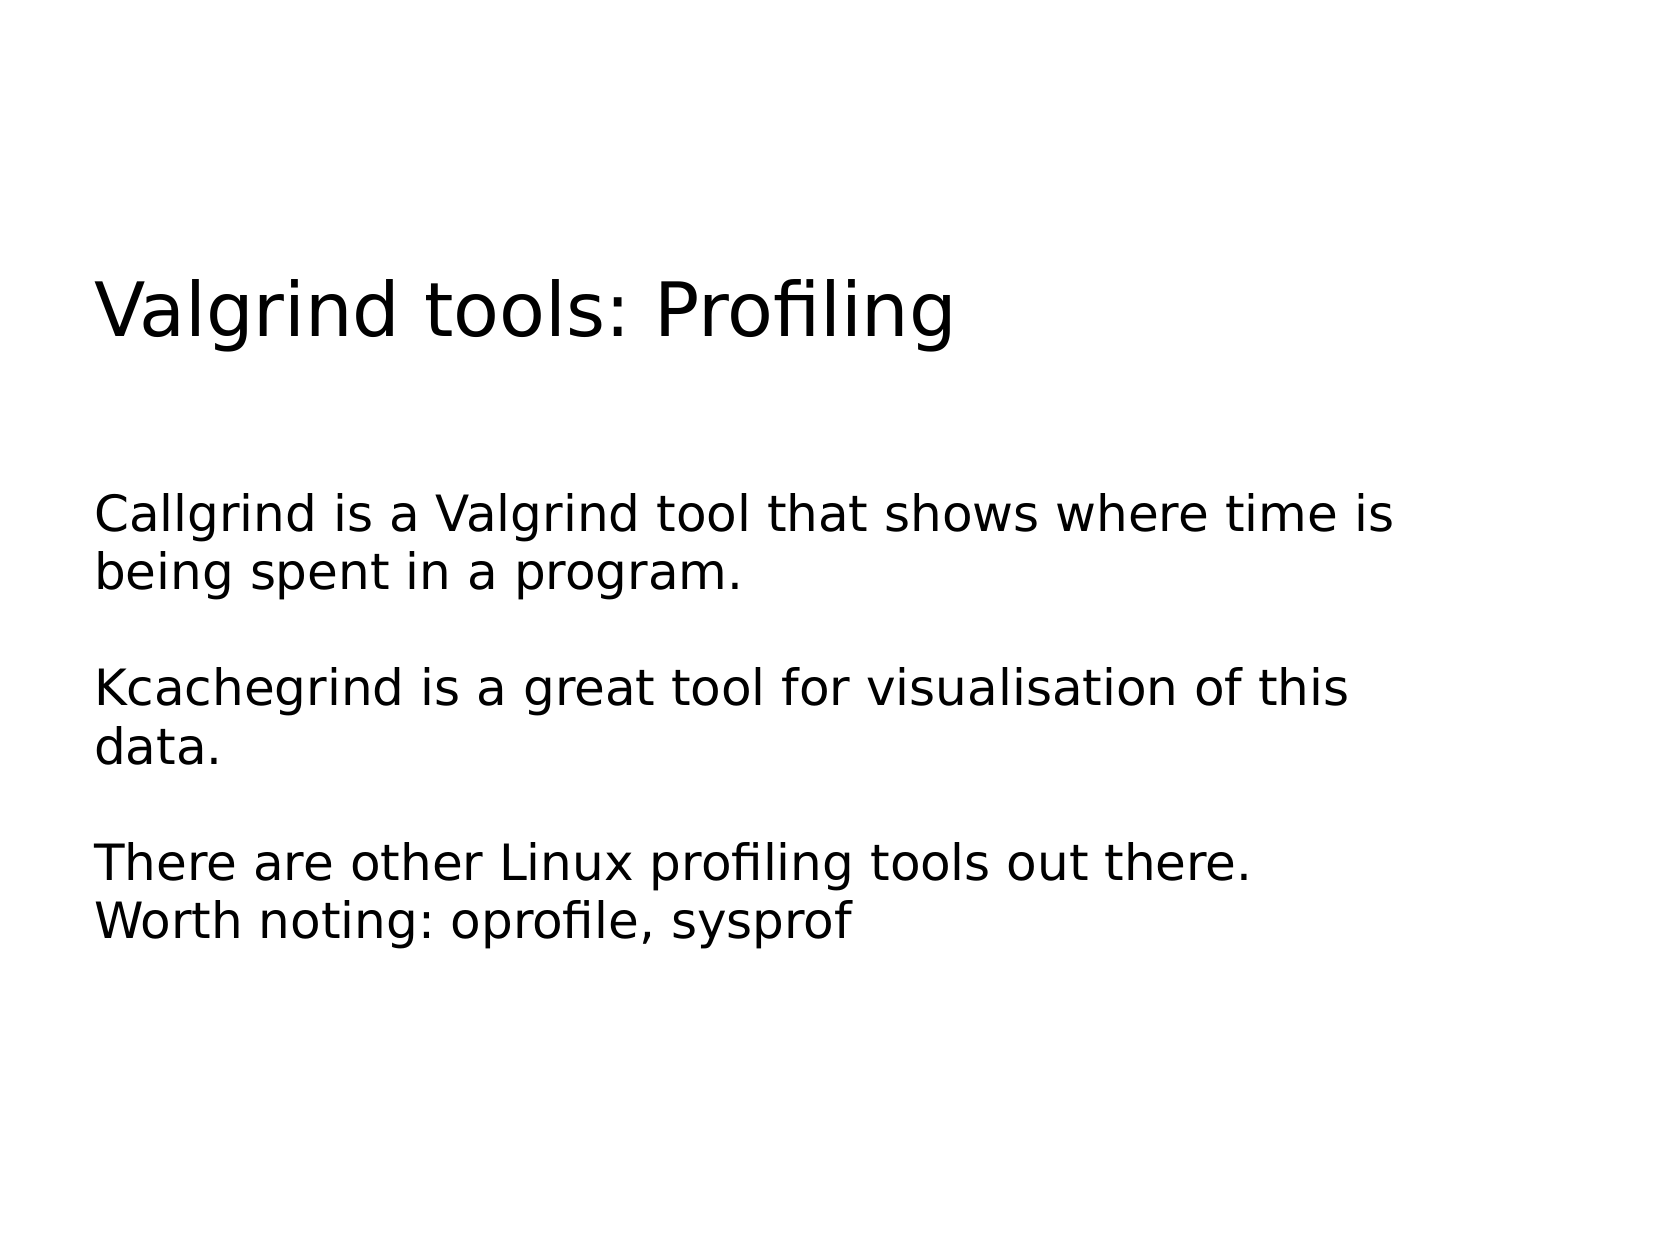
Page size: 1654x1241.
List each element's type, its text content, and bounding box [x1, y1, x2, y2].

text_box Callgrind is a Valgrind tool that shows where time is being spent in a program. Kcachegrind is a great tool for visualisation of this data. There are other Linux profiling tools out there. Worth noting: oprofile, sysprof [79, 477, 1428, 958]
text_box Valgrind tools: Profiling [79, 260, 972, 363]
